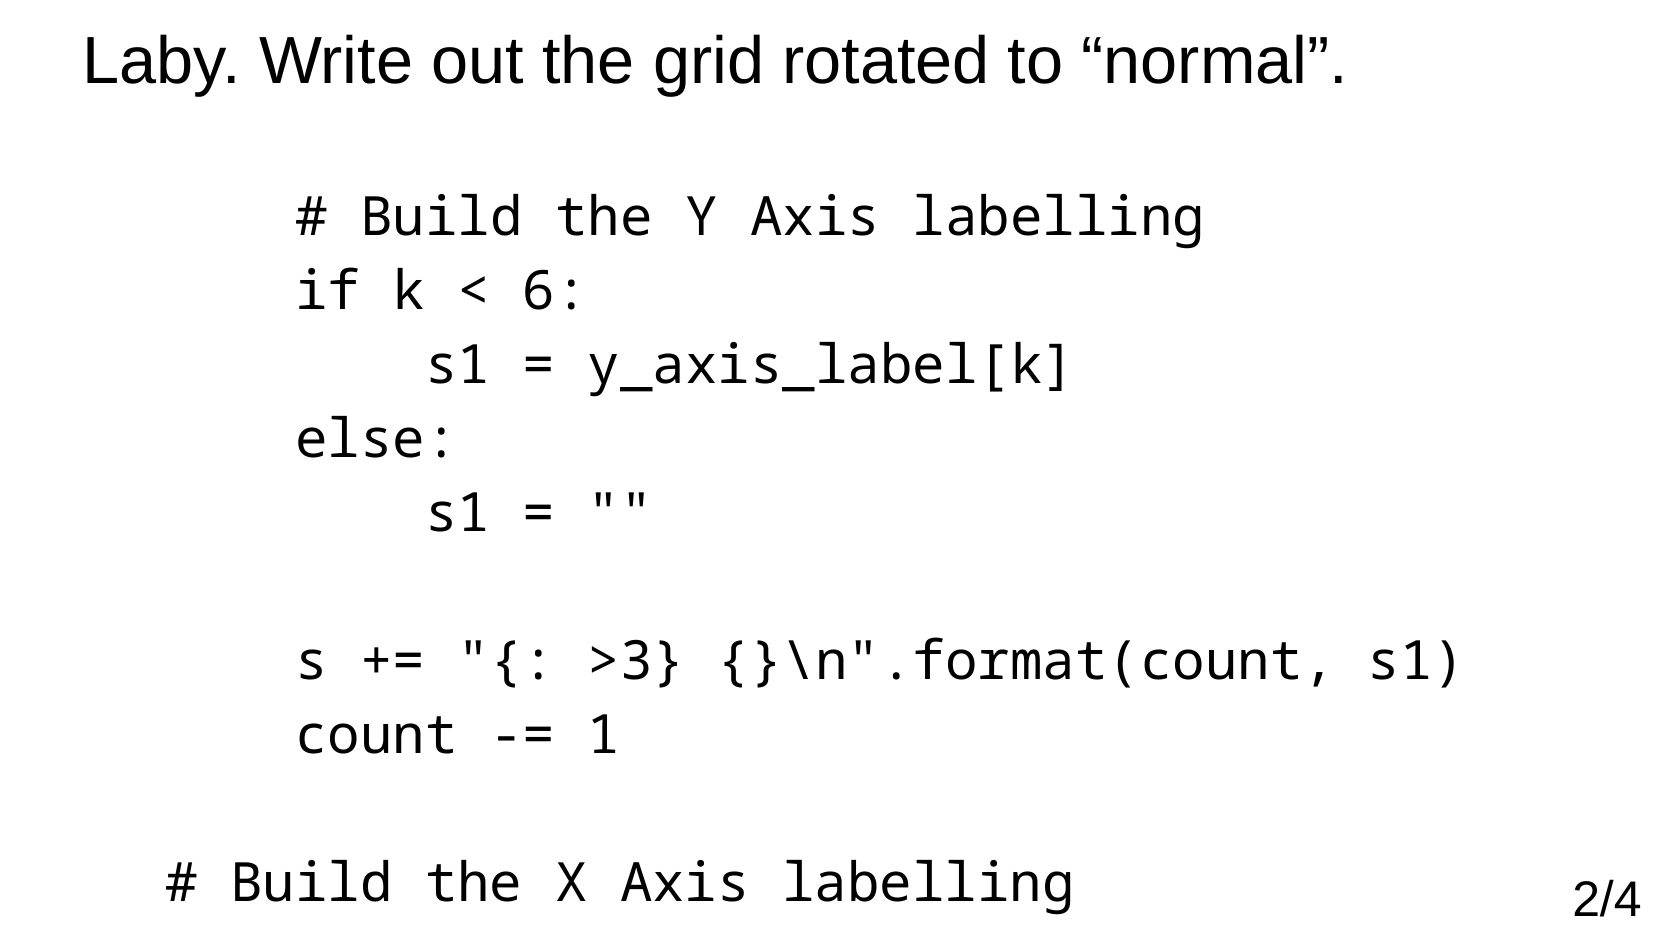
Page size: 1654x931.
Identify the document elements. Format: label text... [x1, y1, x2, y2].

title Laby. Write out the grid rotated to “normal”. [82, 22, 1571, 98]
title 2/4 [1523, 871, 1642, 931]
text_box # Build the Y Axis labelling if k < 6: s1 = y_axis_label[k] else: s1 = "" s += "{: >3} {}\n".format(count, s1) count -= 1 # Build the X Axis labelling s += xaxis_label() return s [35, 103, 1636, 918]
